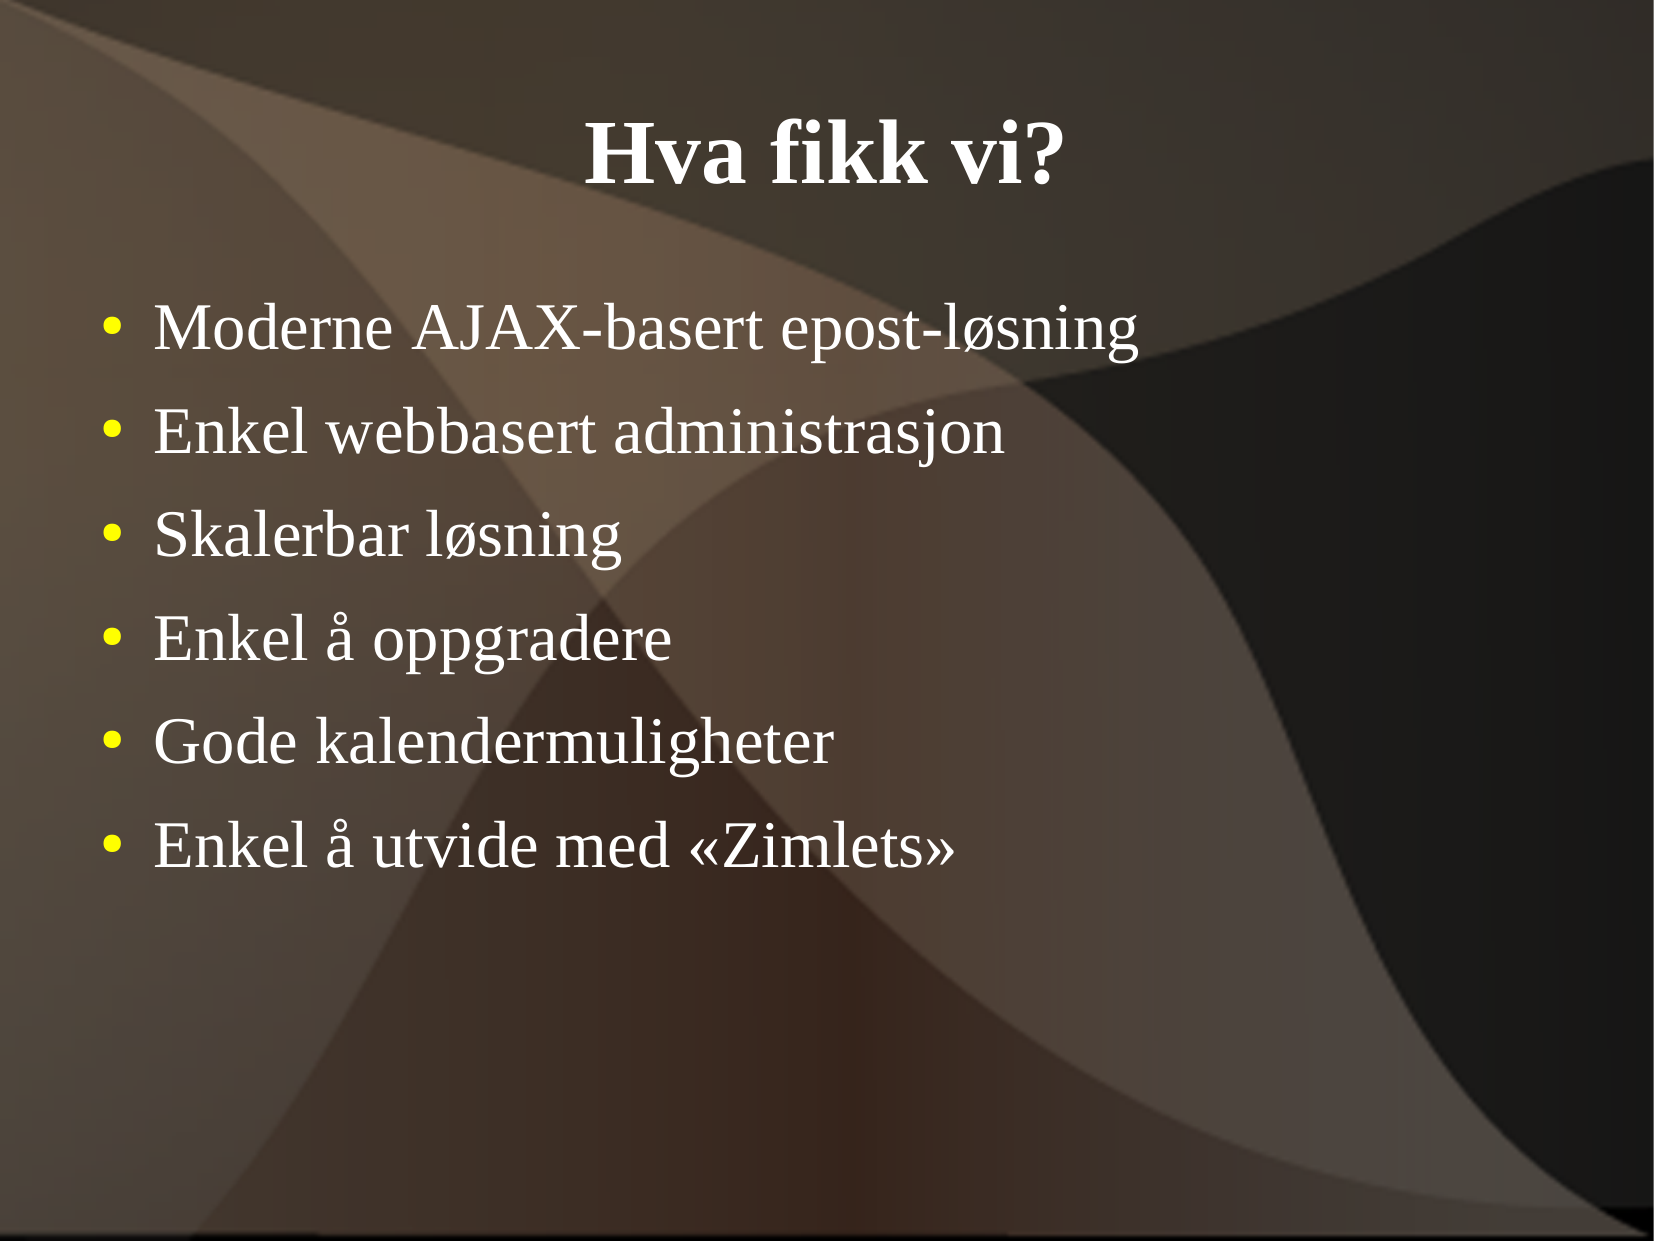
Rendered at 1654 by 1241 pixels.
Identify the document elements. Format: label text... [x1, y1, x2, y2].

list Moderne AJAX-basert epost-løsning Enkel webbasert administrasjon Skalerbar løsning Enkel å oppgradere Gode kalendermuligheter Enkel å utvide med «Zimlets» [82, 290, 1571, 1094]
picture [0, 0, 1654, 1241]
title Hva fikk vi? [82, 56, 1571, 250]
